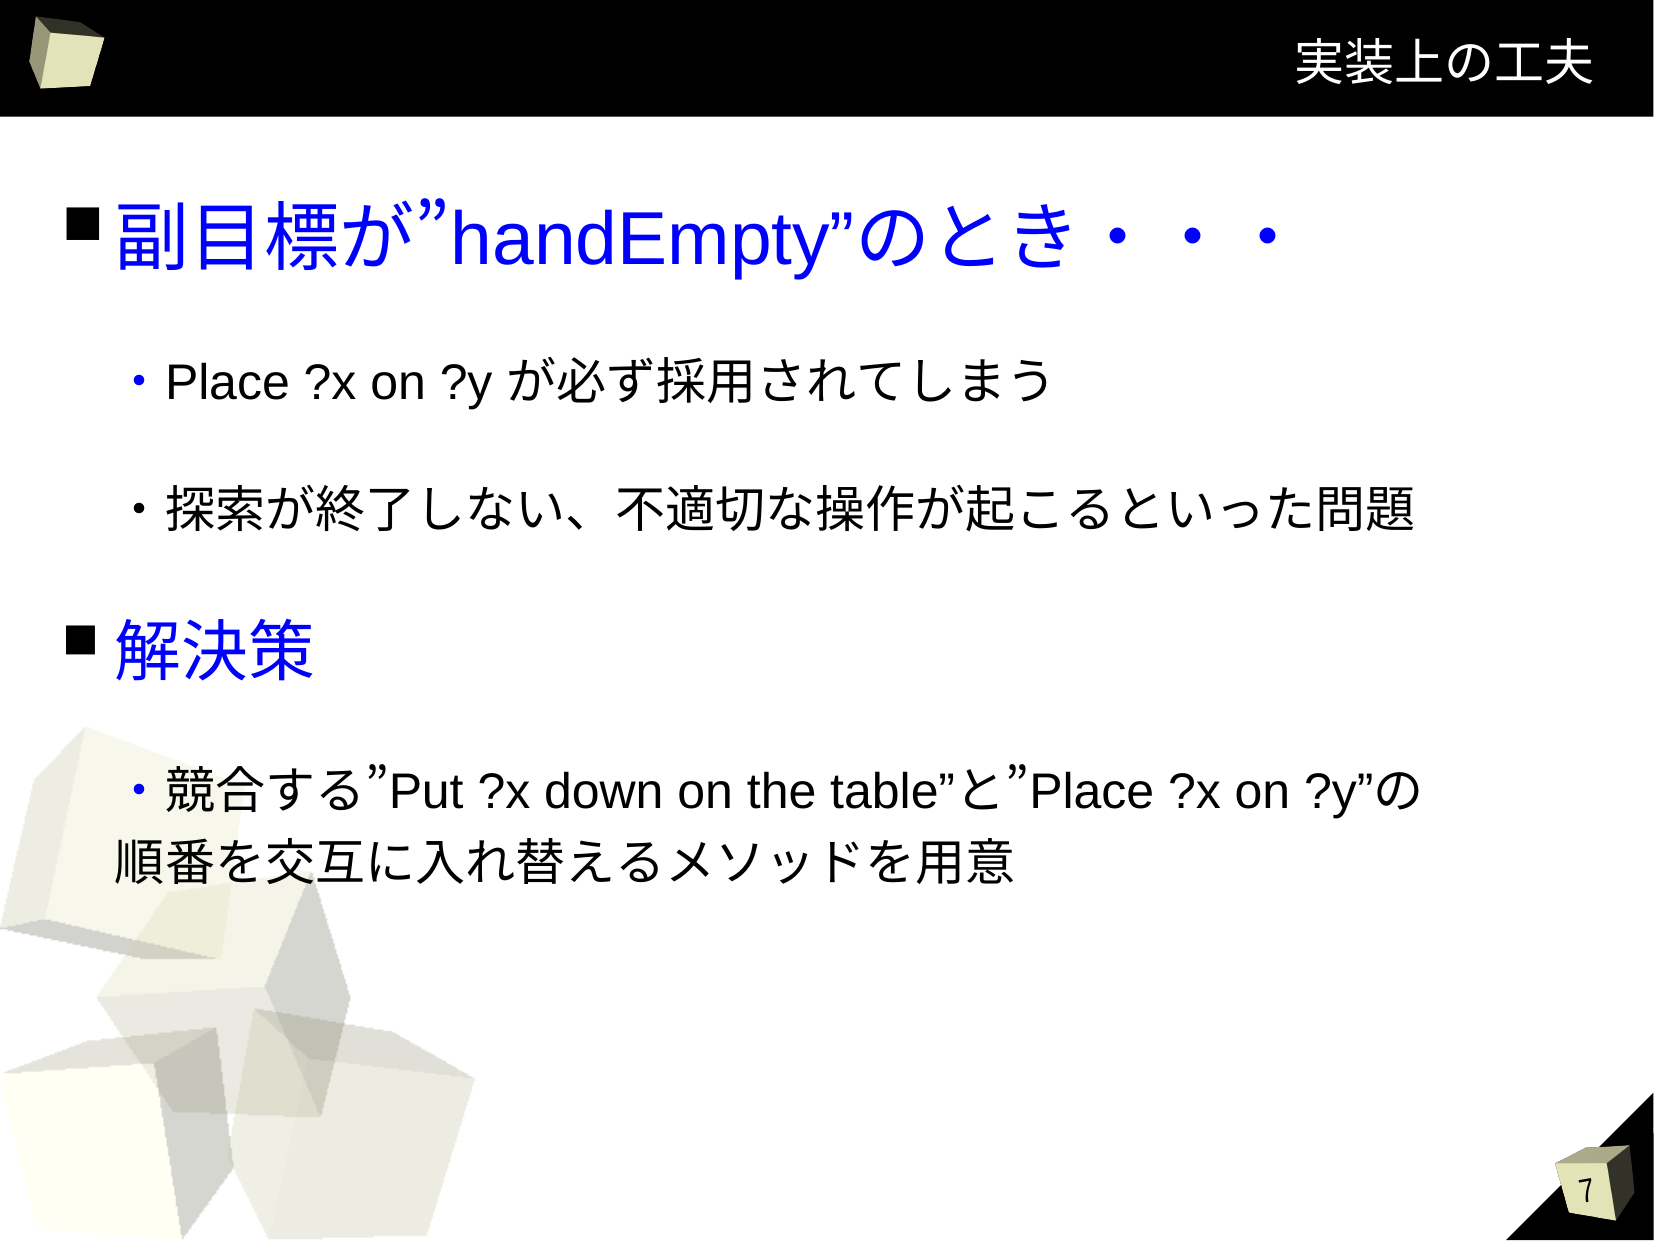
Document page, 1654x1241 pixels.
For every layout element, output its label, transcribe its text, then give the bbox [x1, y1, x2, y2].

list 副目標が”handEmpty”のとき・・・ ・Place ?x on ?y が必ず採用されてしまう ・探索が終了しない、不適切な操作が起こるといった問題 解決策 ・競合する”Put ?x down on the table”と”Place ?x on ?y”の 順番を交互に入れ替えるメソッドを用意 [44, 177, 1611, 1214]
title 実装上の工夫 [118, 0, 1595, 119]
picture [0, 726, 477, 1241]
